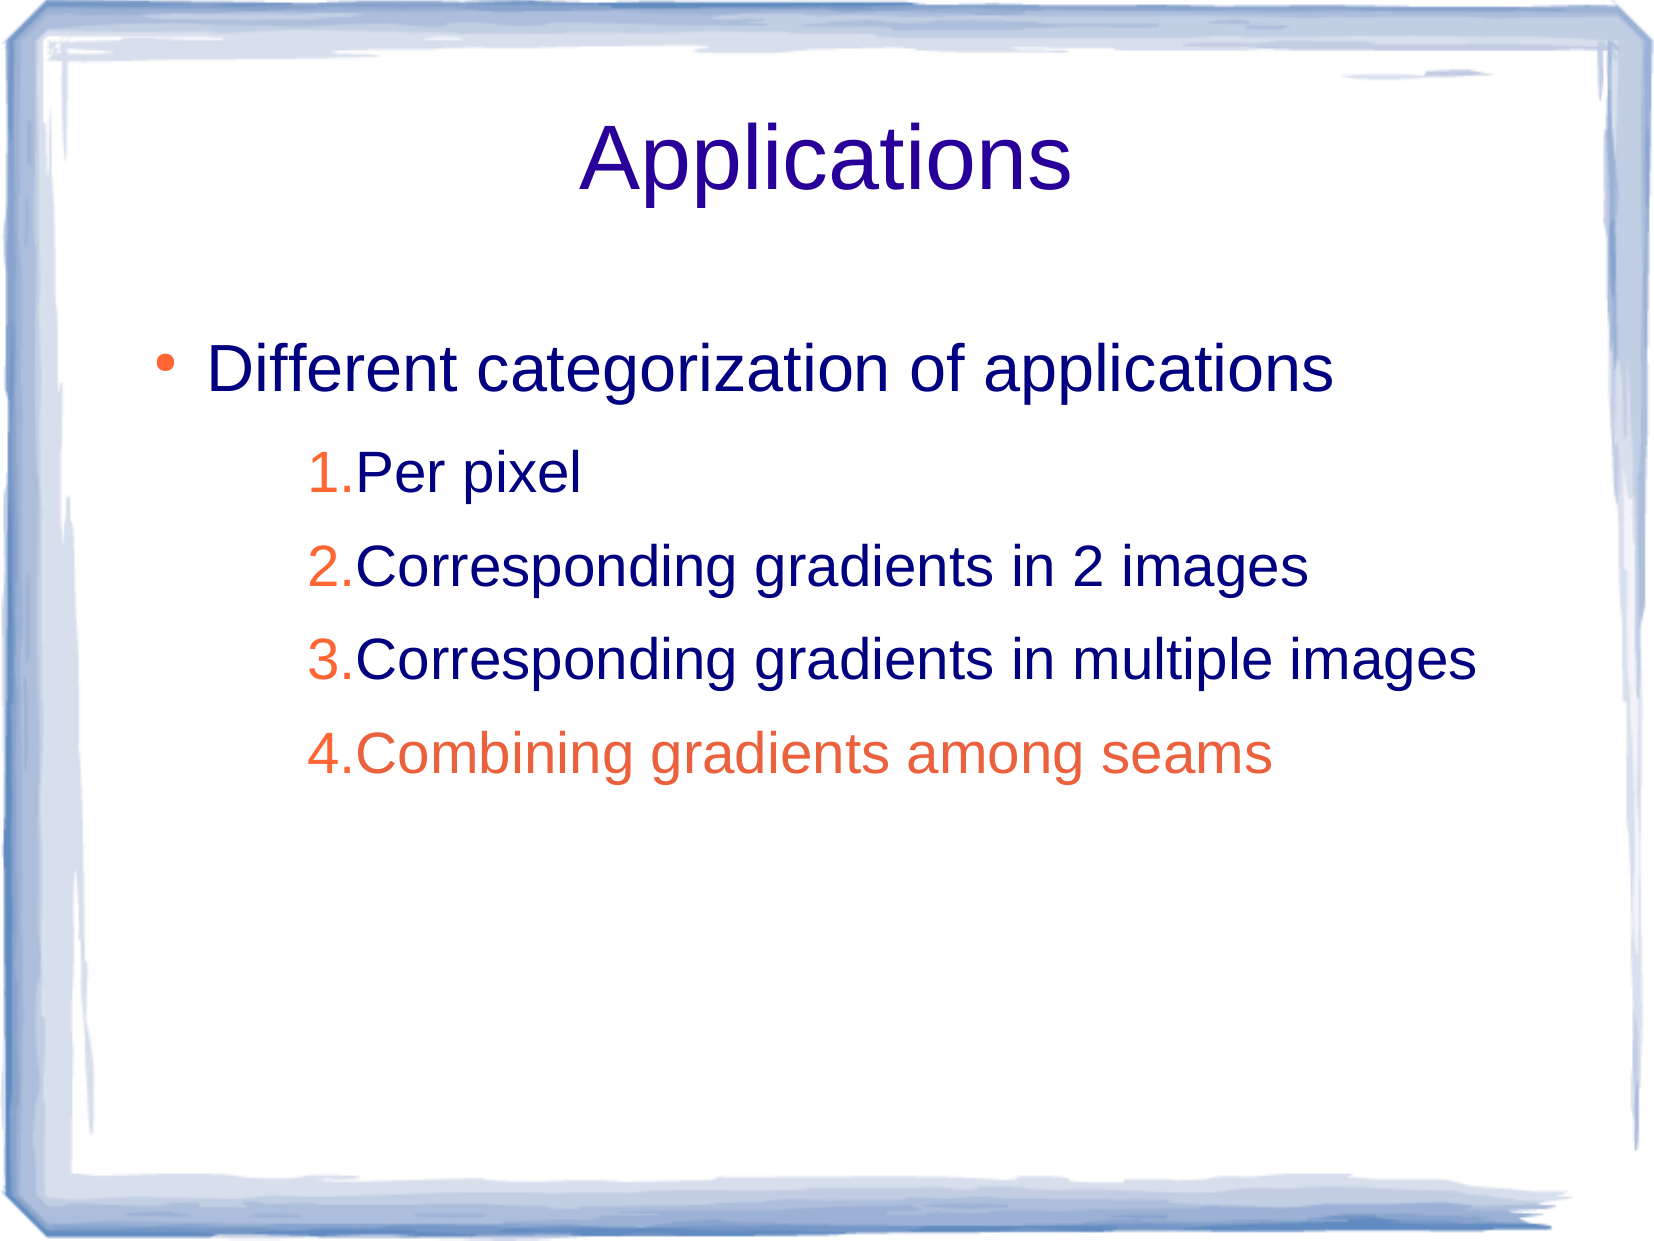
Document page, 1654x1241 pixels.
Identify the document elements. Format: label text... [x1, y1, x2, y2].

list Different categorization of applications Per pixel Corresponding gradients in 2 images Corresponding gradients in multiple images Combining gradients among seams [118, 324, 1571, 1004]
title Applications [82, 56, 1571, 250]
